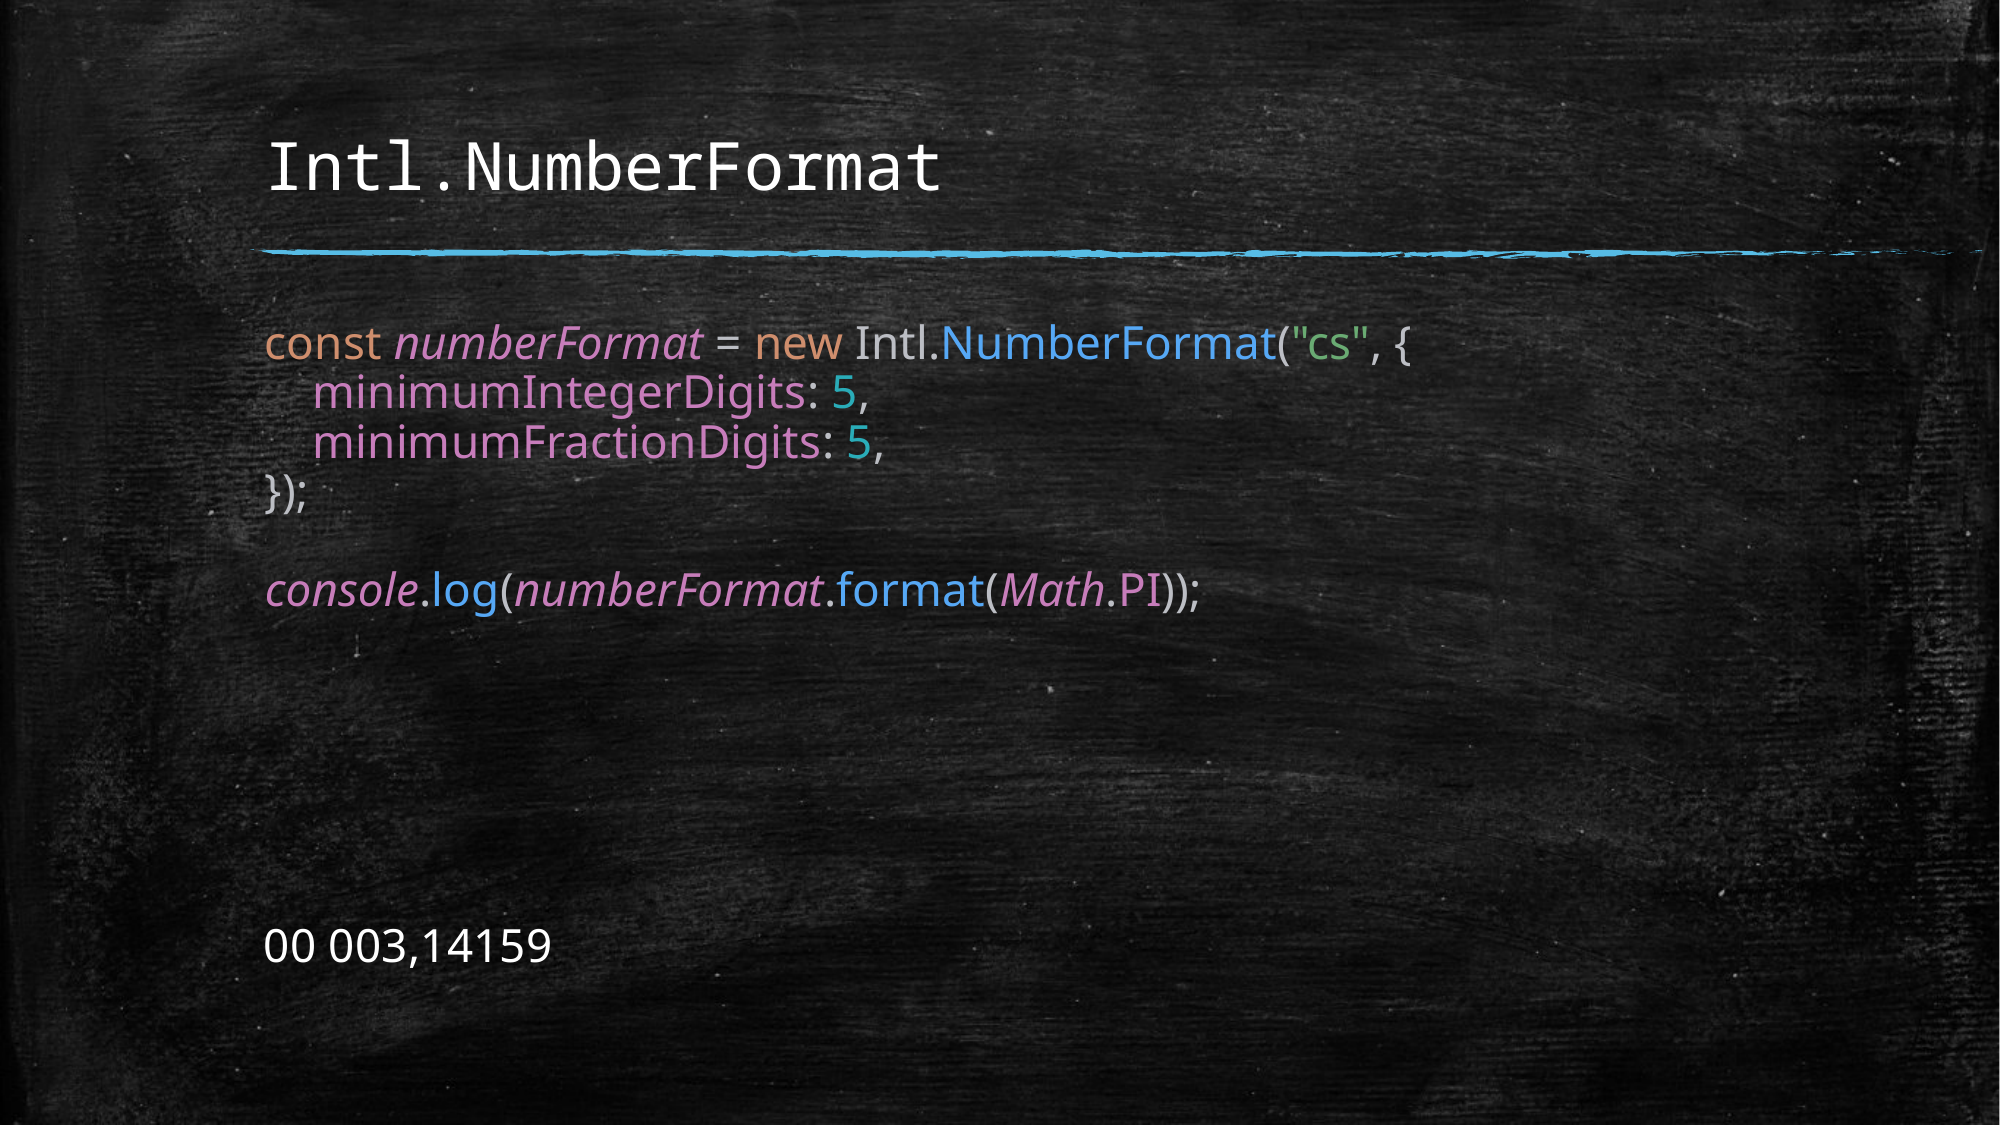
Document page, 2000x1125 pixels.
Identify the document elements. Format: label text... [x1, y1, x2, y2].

picture [0, 0, 2000, 1125]
title Intl.NumberFormat [249, 45, 1750, 213]
list const numberFormat = new Intl.NumberFormat("cs", { minimumIntegerDigits: 5, minimumFractionDigits: 5, }); console.log(numberFormat.format(Math.PI)); [249, 312, 1750, 913]
list 00 003,14159 [248, 915, 1749, 1066]
